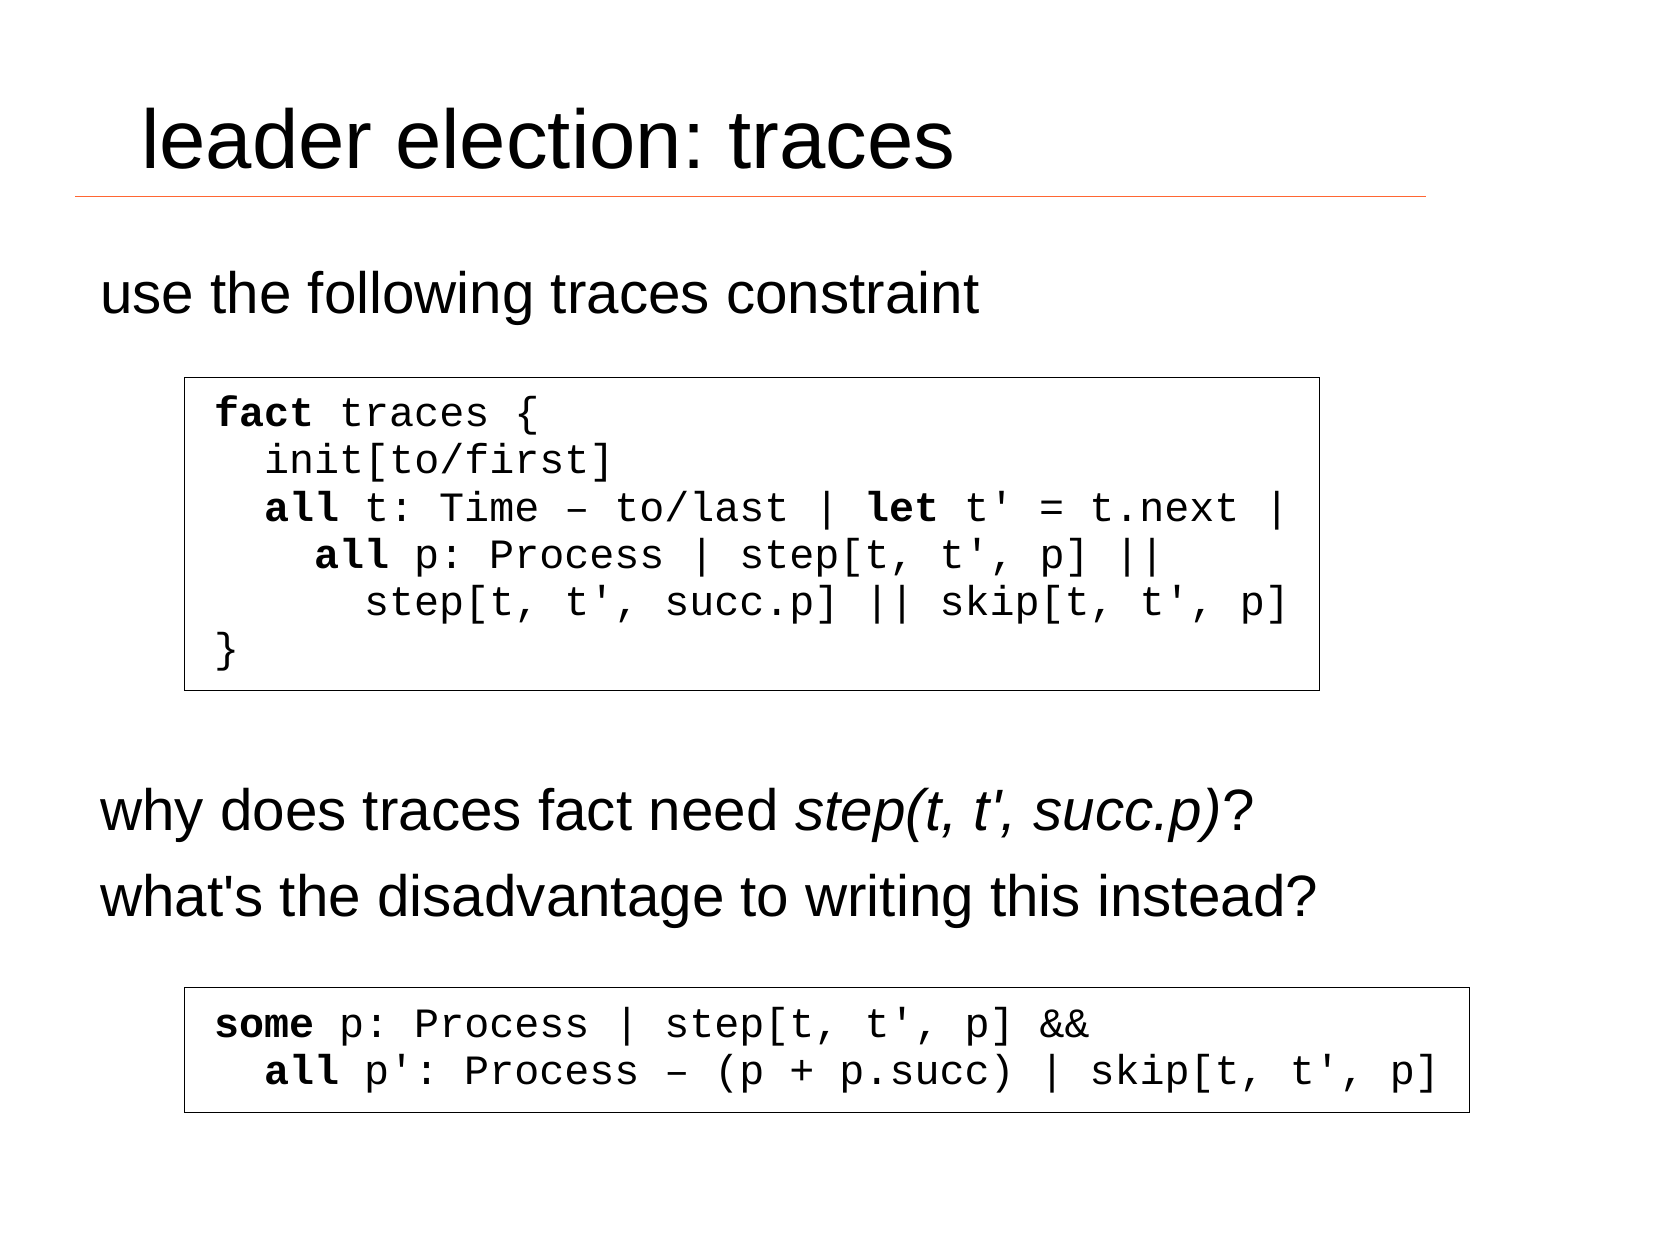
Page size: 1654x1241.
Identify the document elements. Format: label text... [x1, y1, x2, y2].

text_box fact traces { init[to/first] all t: Time – to/last | let t' = t.next | all p: Process | step[t, t', p] || step[t, t', succ.p] || skip[t, t', p] } [184, 377, 1320, 676]
title leader election: traces [141, 86, 1604, 193]
text_box some p: Process | step[t, t', p] && all p': Process – (p + p.succ) | skip[t, t', p] [184, 987, 1468, 1111]
list use the following traces constraint why does traces fact need step(t, t', succ.p)? what's the disadvantage to writing this instead? [82, 261, 1571, 1120]
